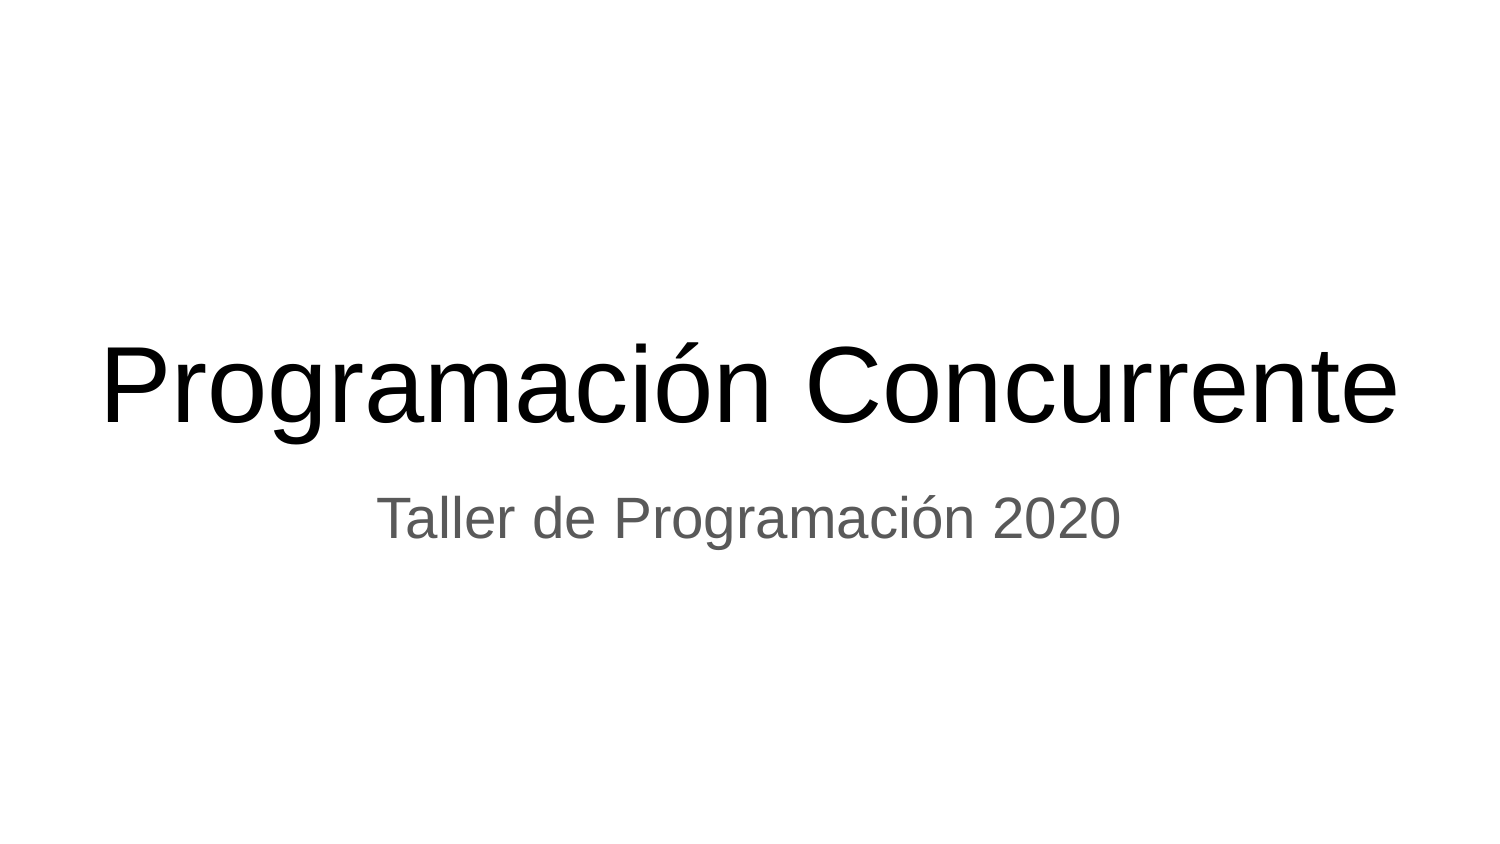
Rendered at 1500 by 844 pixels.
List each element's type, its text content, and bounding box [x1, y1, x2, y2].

title Programación Concurrente [51, 122, 1449, 459]
subtitle Taller de Programación 2020 [51, 464, 1449, 595]
